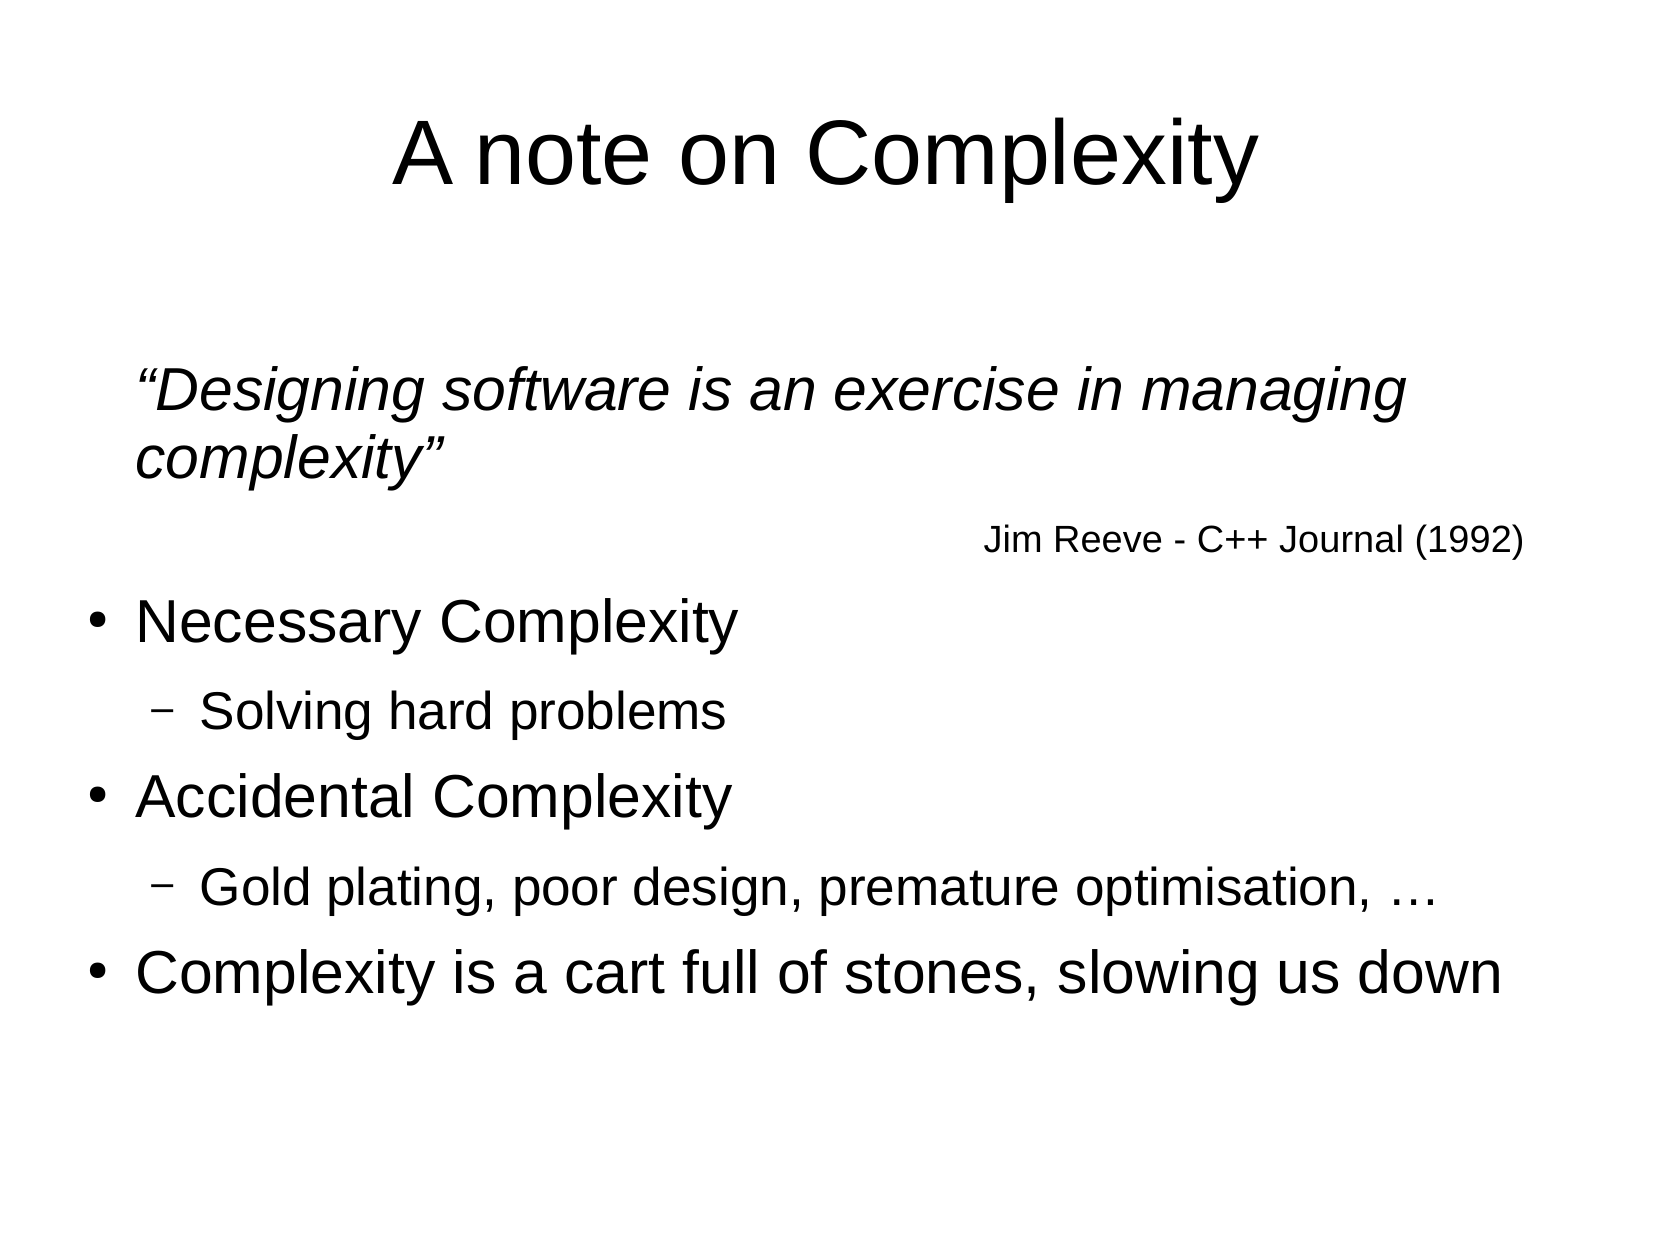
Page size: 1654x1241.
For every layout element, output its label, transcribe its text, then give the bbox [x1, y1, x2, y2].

title A note on Complexity [82, 49, 1571, 257]
list “Designing software is an exercise in managing complexity” Jim Reeve - C++ Journal (1992) Necessary Complexity Solving hard problems Accidental Complexity Gold plating, poor design, premature optimisation, … Complexity is a cart full of stones, slowing us down [70, 355, 1526, 1075]
